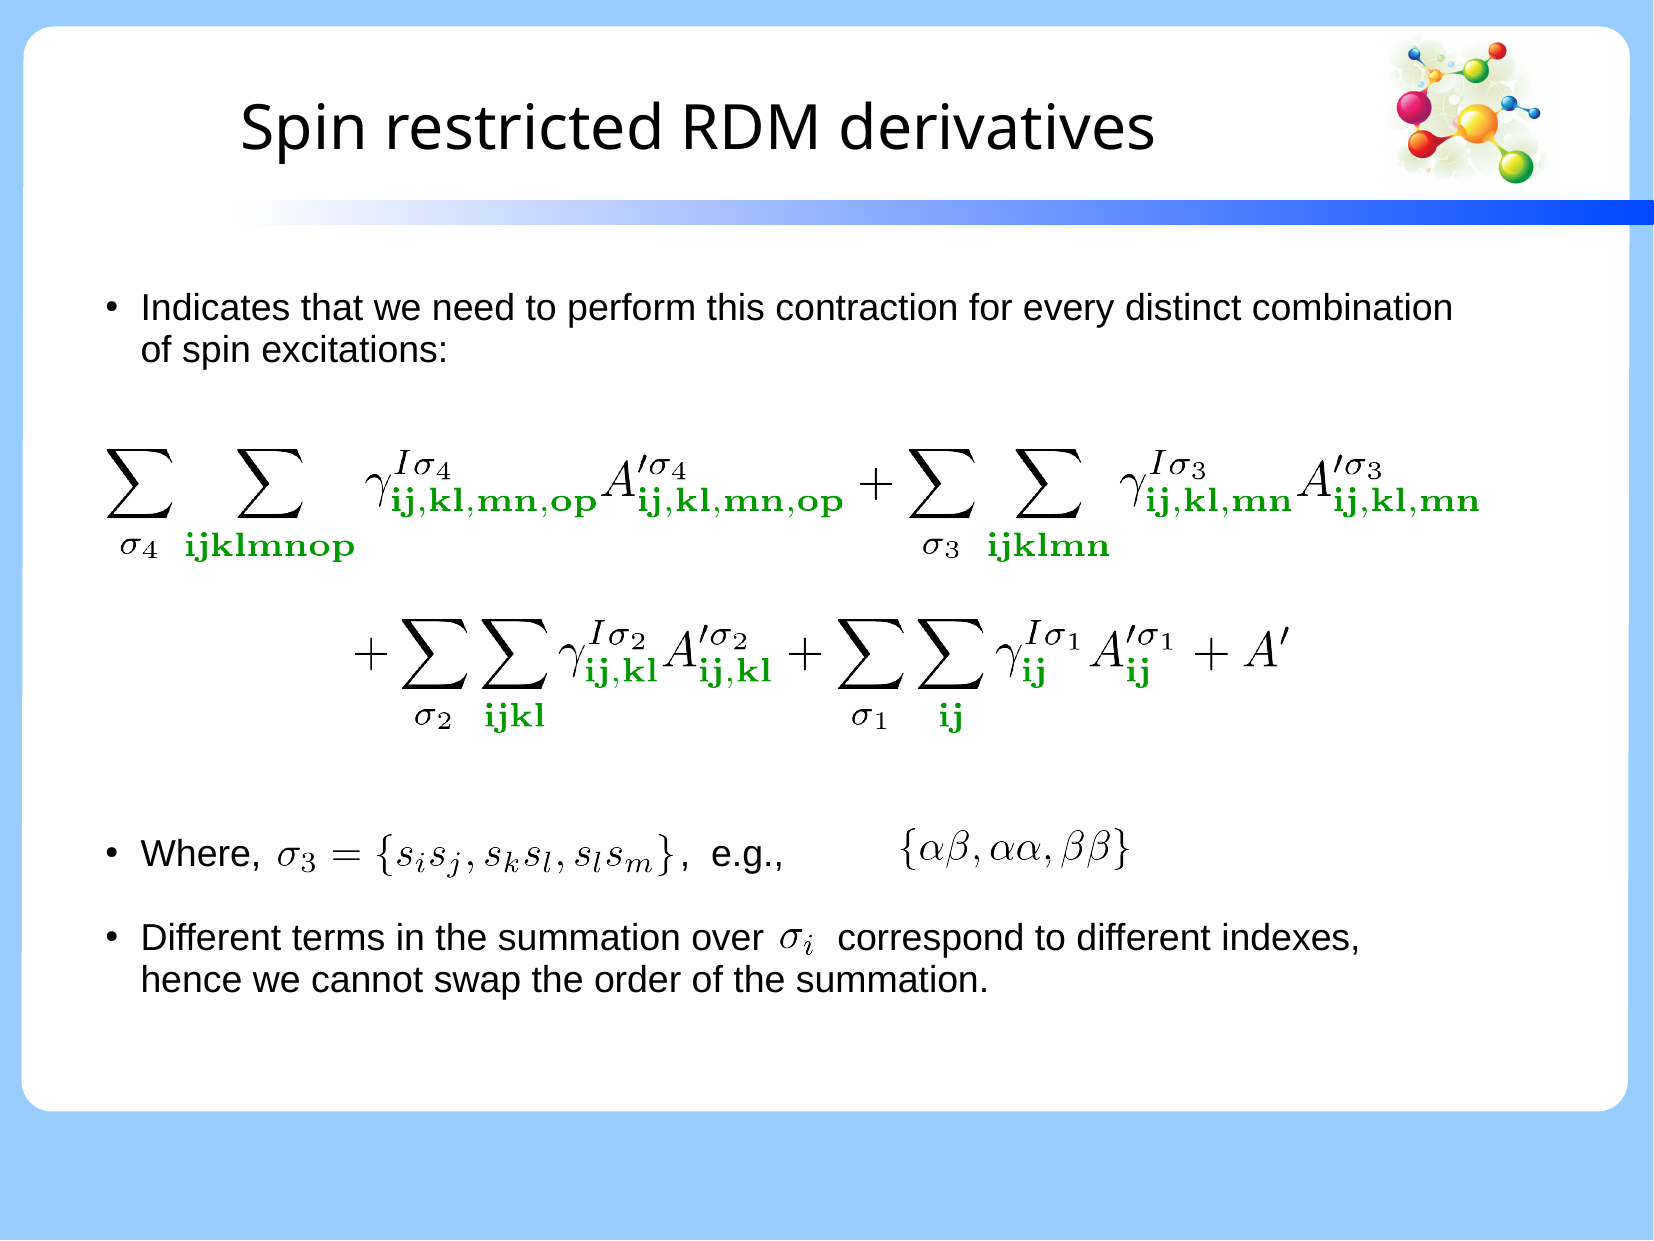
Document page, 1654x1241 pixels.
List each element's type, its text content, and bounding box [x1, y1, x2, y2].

table_cell [873, 201, 877, 224]
picture [354, 618, 1289, 733]
title Spin restricted RDM derivatives [82, 49, 1332, 201]
table_cell [956, 201, 961, 224]
picture [106, 448, 1479, 562]
picture [900, 828, 1129, 871]
picture [278, 834, 673, 878]
text_box Indicates that we need to perform this contraction for every distinct combination of spin excitations: Where, , e.g., Different terms in the summation over correspond to different indexes, hence we cannot swap the order of the summation. [90, 279, 1542, 1241]
picture [1382, 29, 1556, 195]
picture [780, 929, 813, 955]
